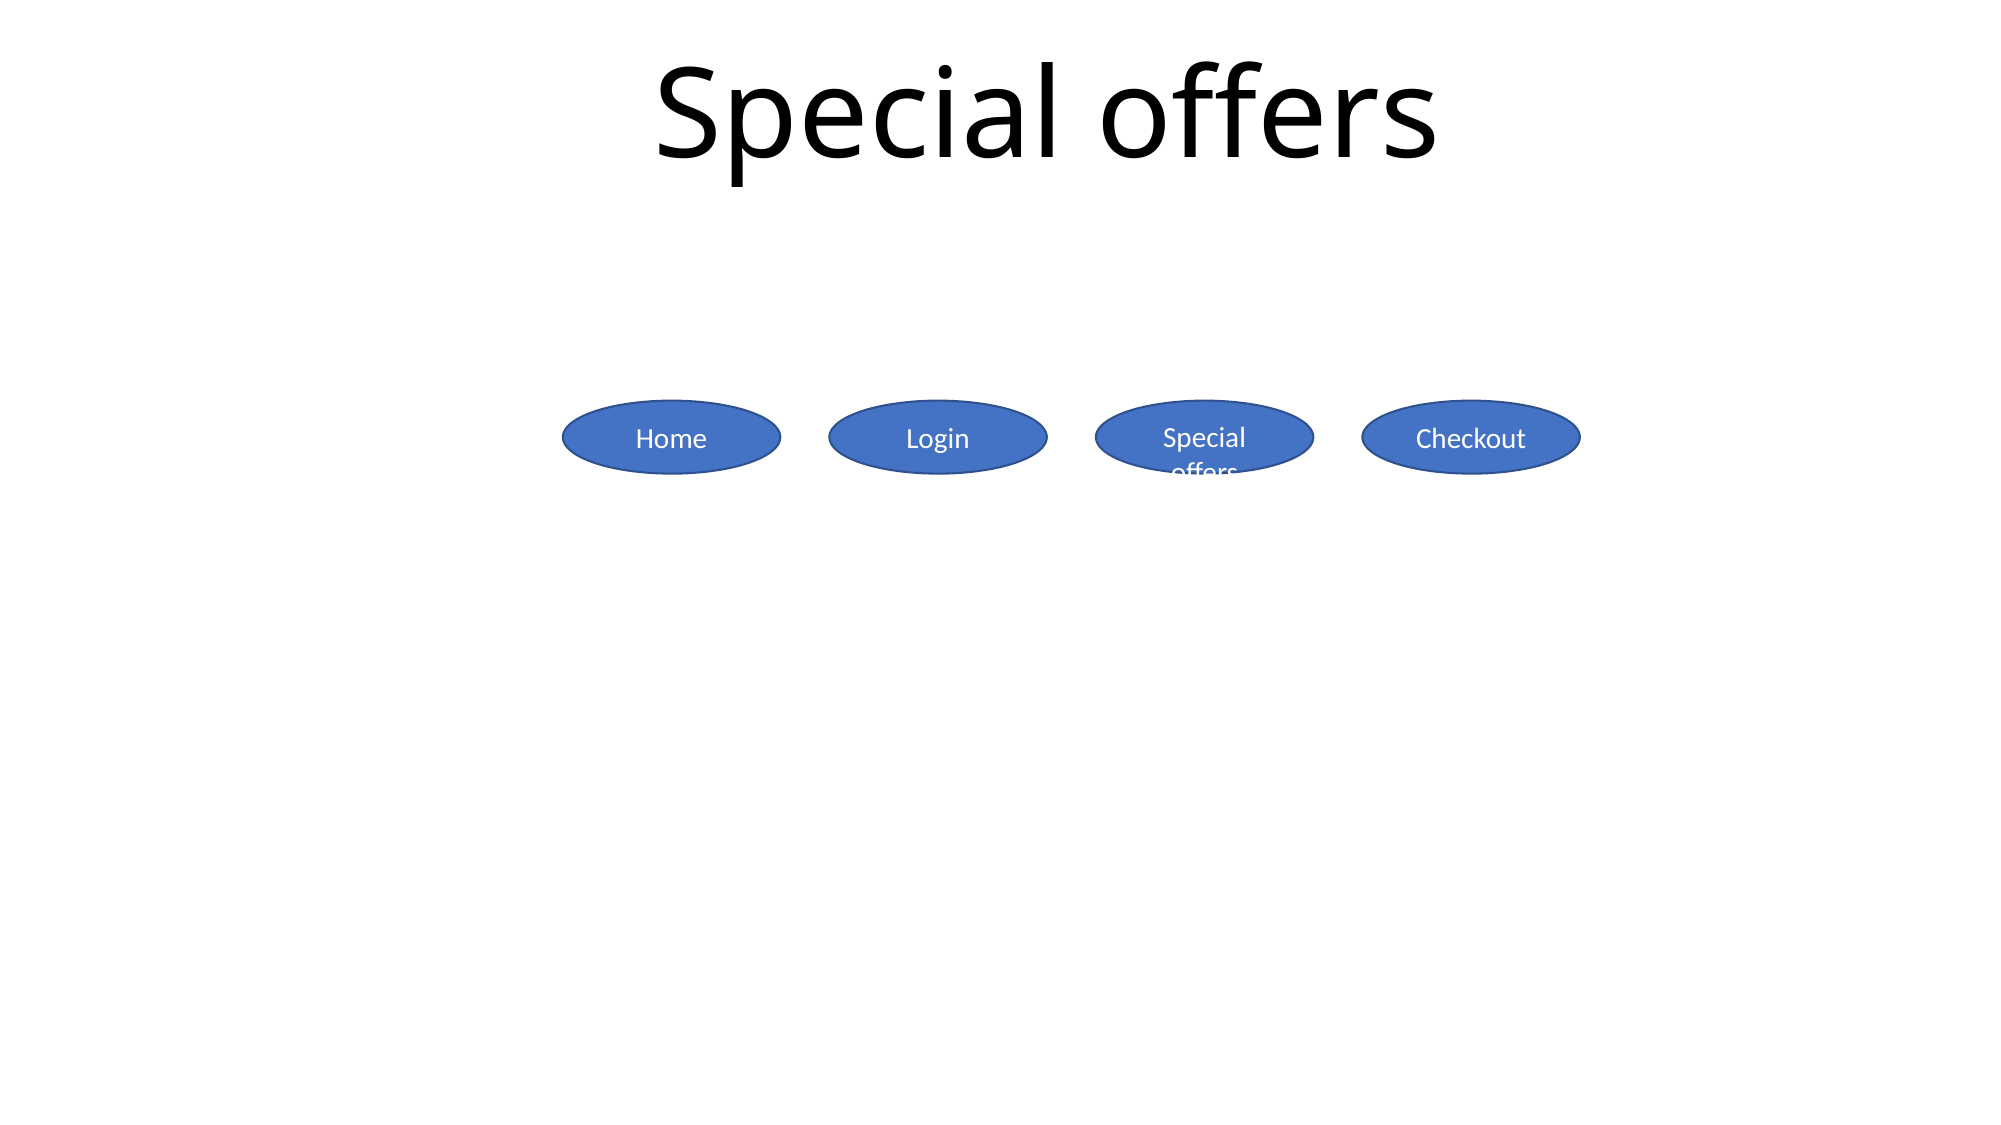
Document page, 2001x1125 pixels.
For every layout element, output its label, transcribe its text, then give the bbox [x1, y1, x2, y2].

text_box Special offers [1095, 400, 1314, 474]
text_box Login [829, 400, 1047, 474]
text_box Home [562, 400, 781, 474]
title Special offers [296, 0, 1797, 192]
text_box Checkout [1362, 400, 1580, 474]
